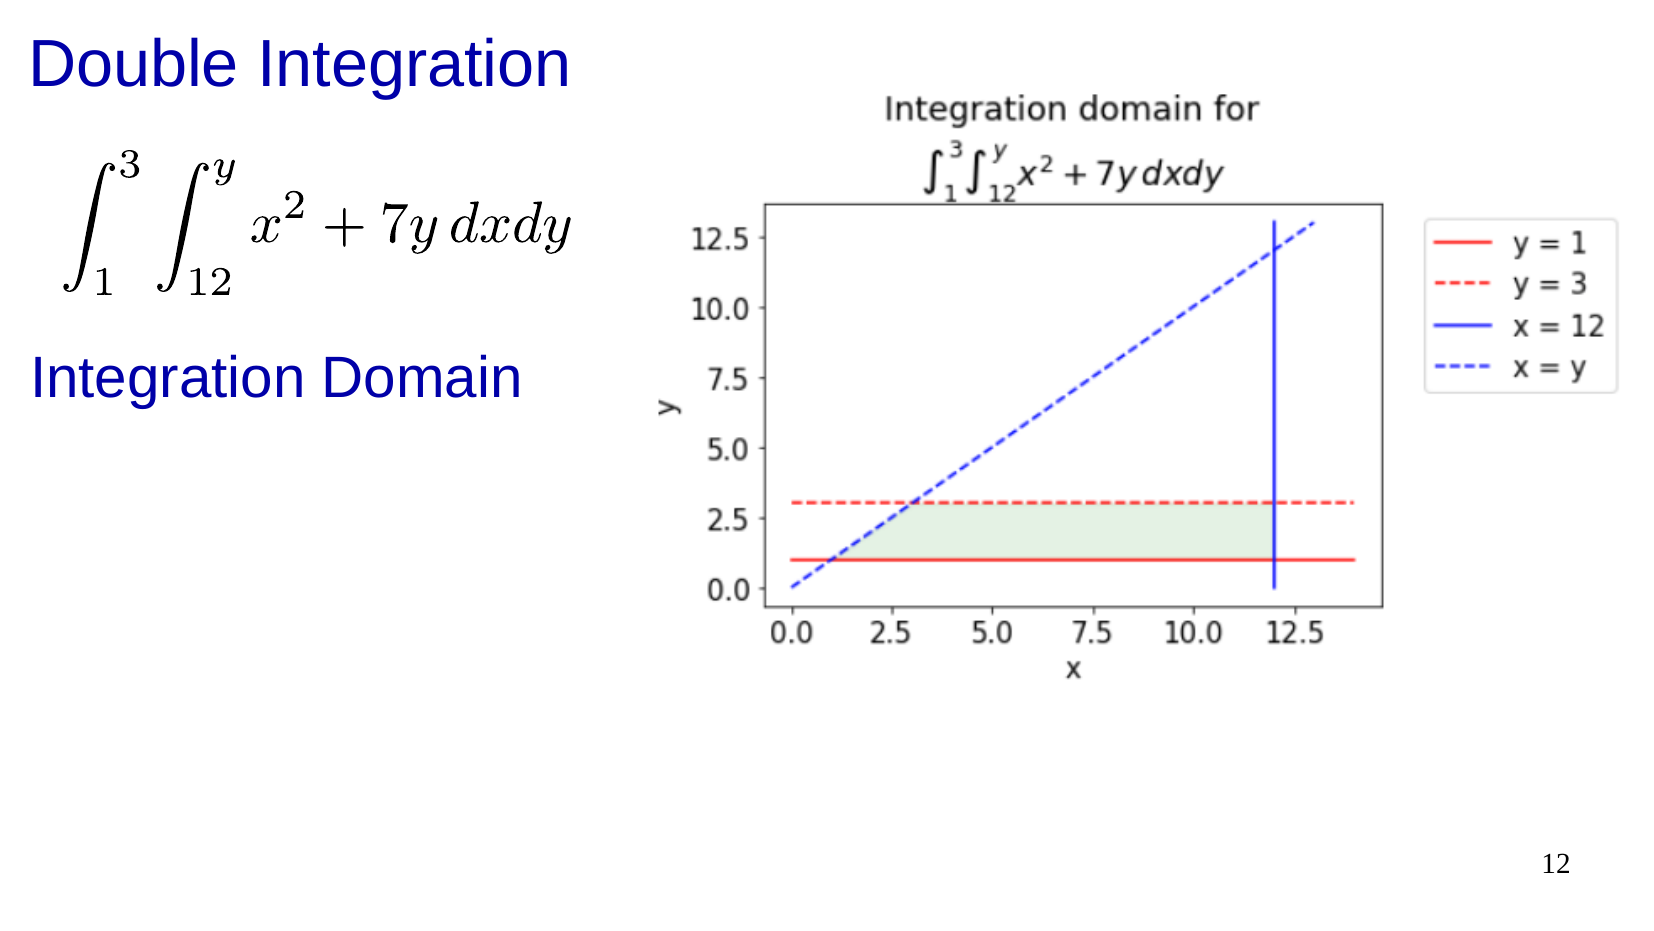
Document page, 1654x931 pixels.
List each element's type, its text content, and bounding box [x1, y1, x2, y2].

text_box [60, 150, 573, 295]
title Double Integration [28, 21, 1626, 106]
list Integration Domain [30, 345, 1645, 901]
picture [632, 88, 1626, 691]
